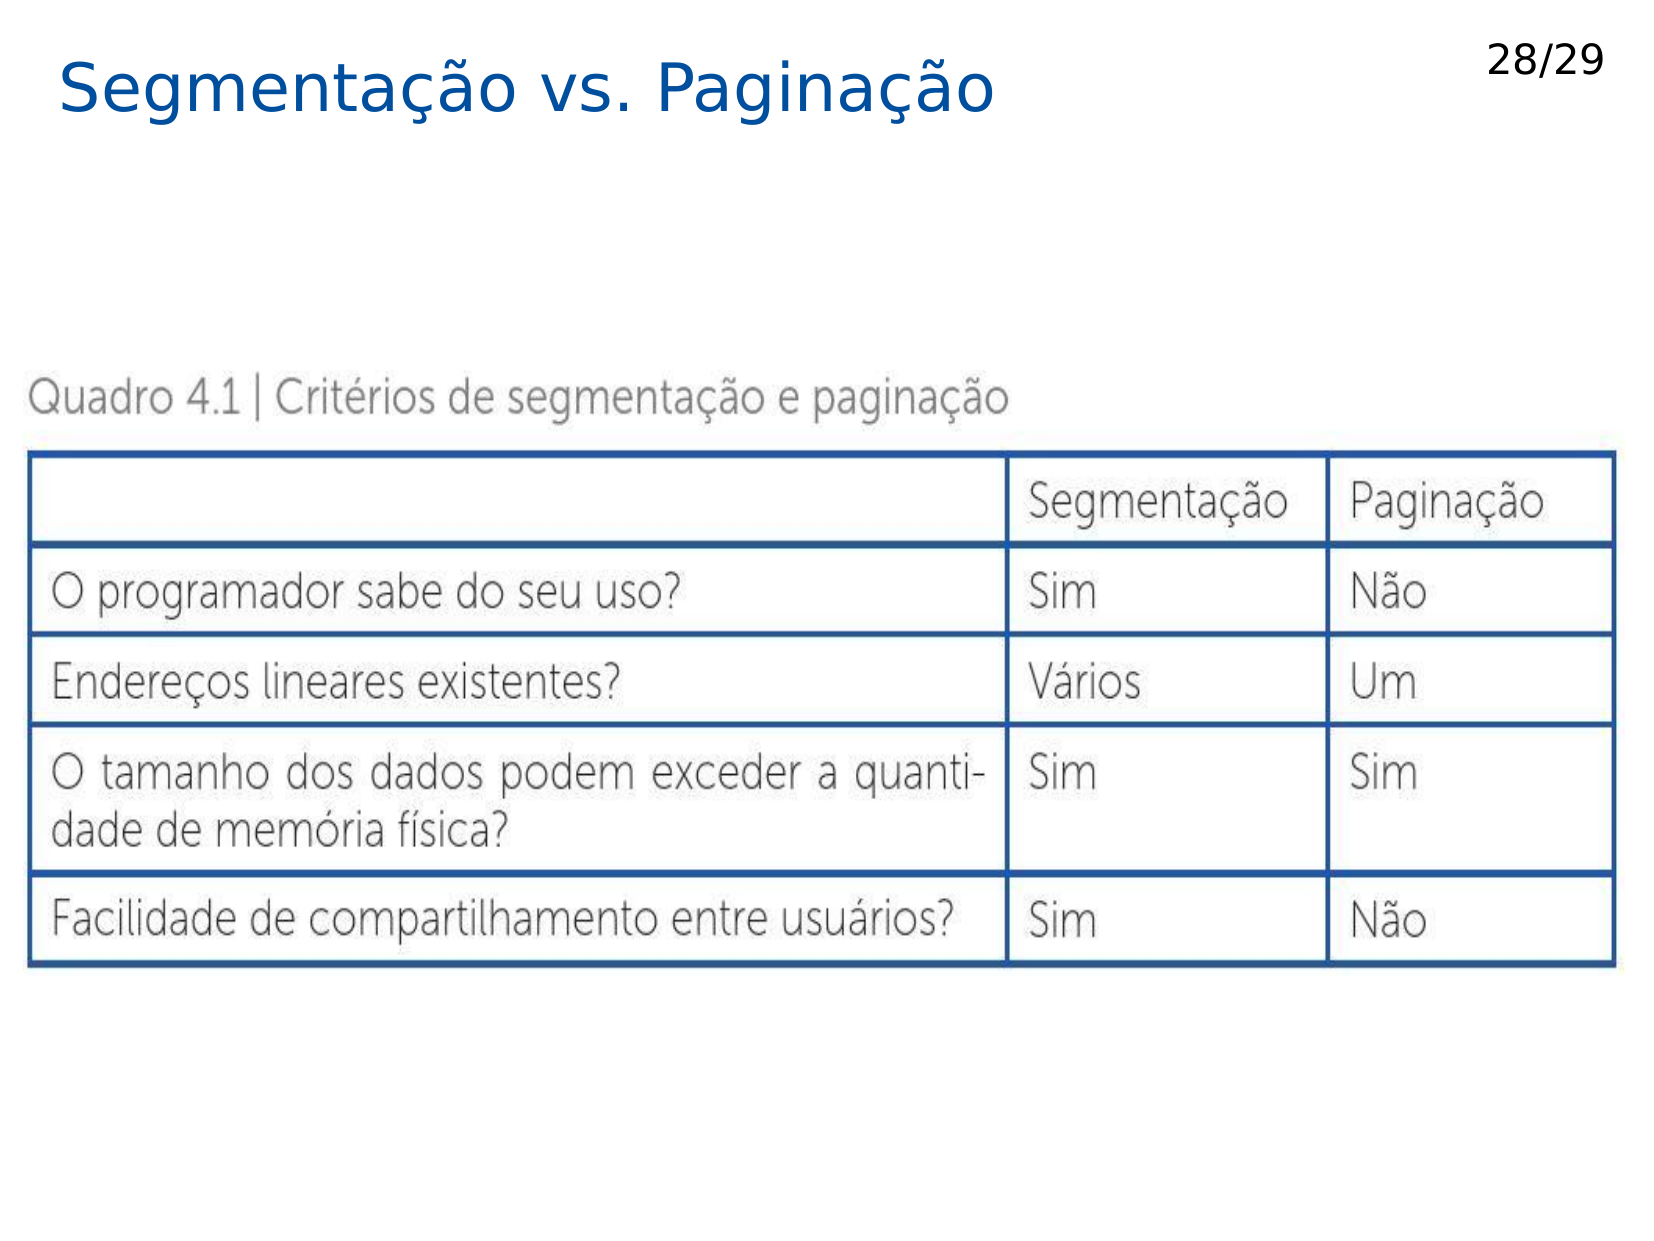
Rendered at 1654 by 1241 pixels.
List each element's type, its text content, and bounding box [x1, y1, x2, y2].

title Segmentação vs. Paginação [59, 29, 1506, 148]
picture [23, 370, 1626, 976]
